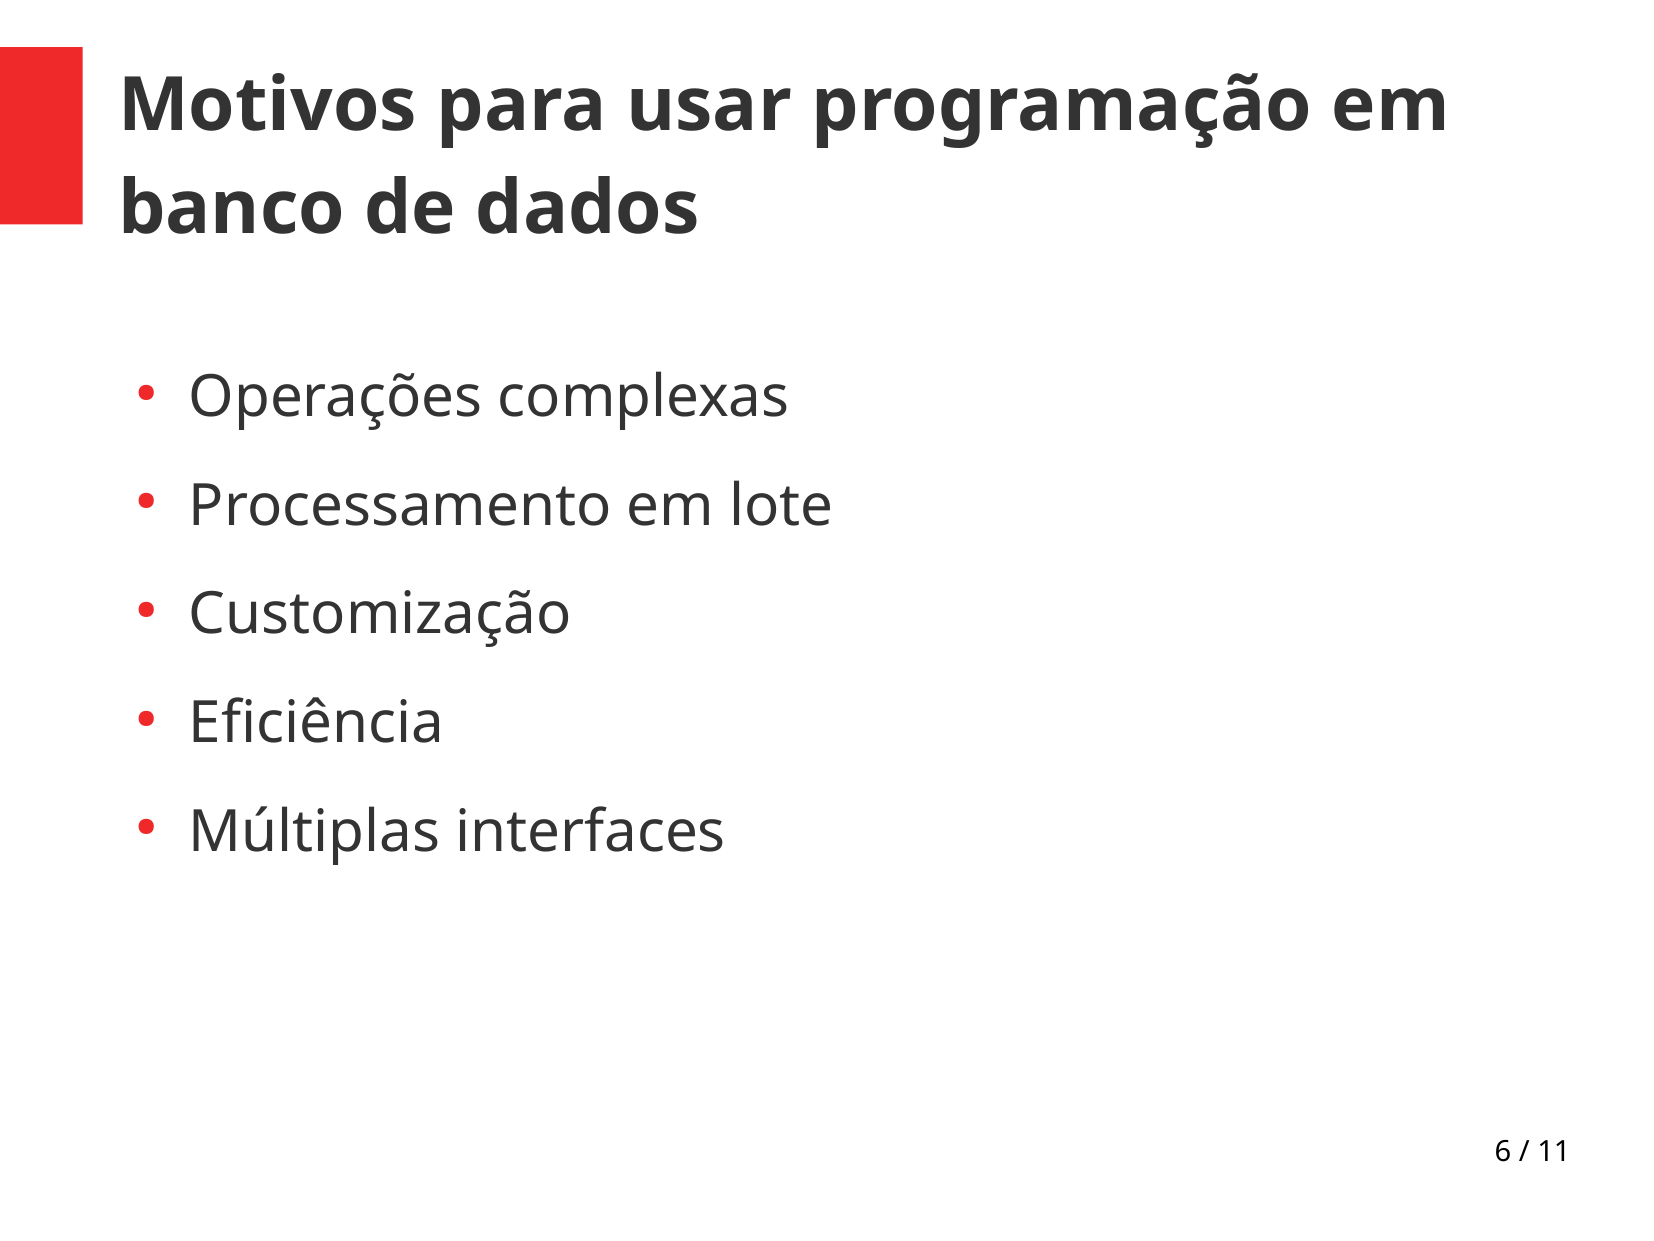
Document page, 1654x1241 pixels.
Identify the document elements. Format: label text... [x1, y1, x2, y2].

title Motivos para usar programação em banco de dados [118, 49, 1571, 257]
list Operações complexas Processamento em lote Customização Eficiência Múltiplas interfaces [118, 354, 1536, 1074]
